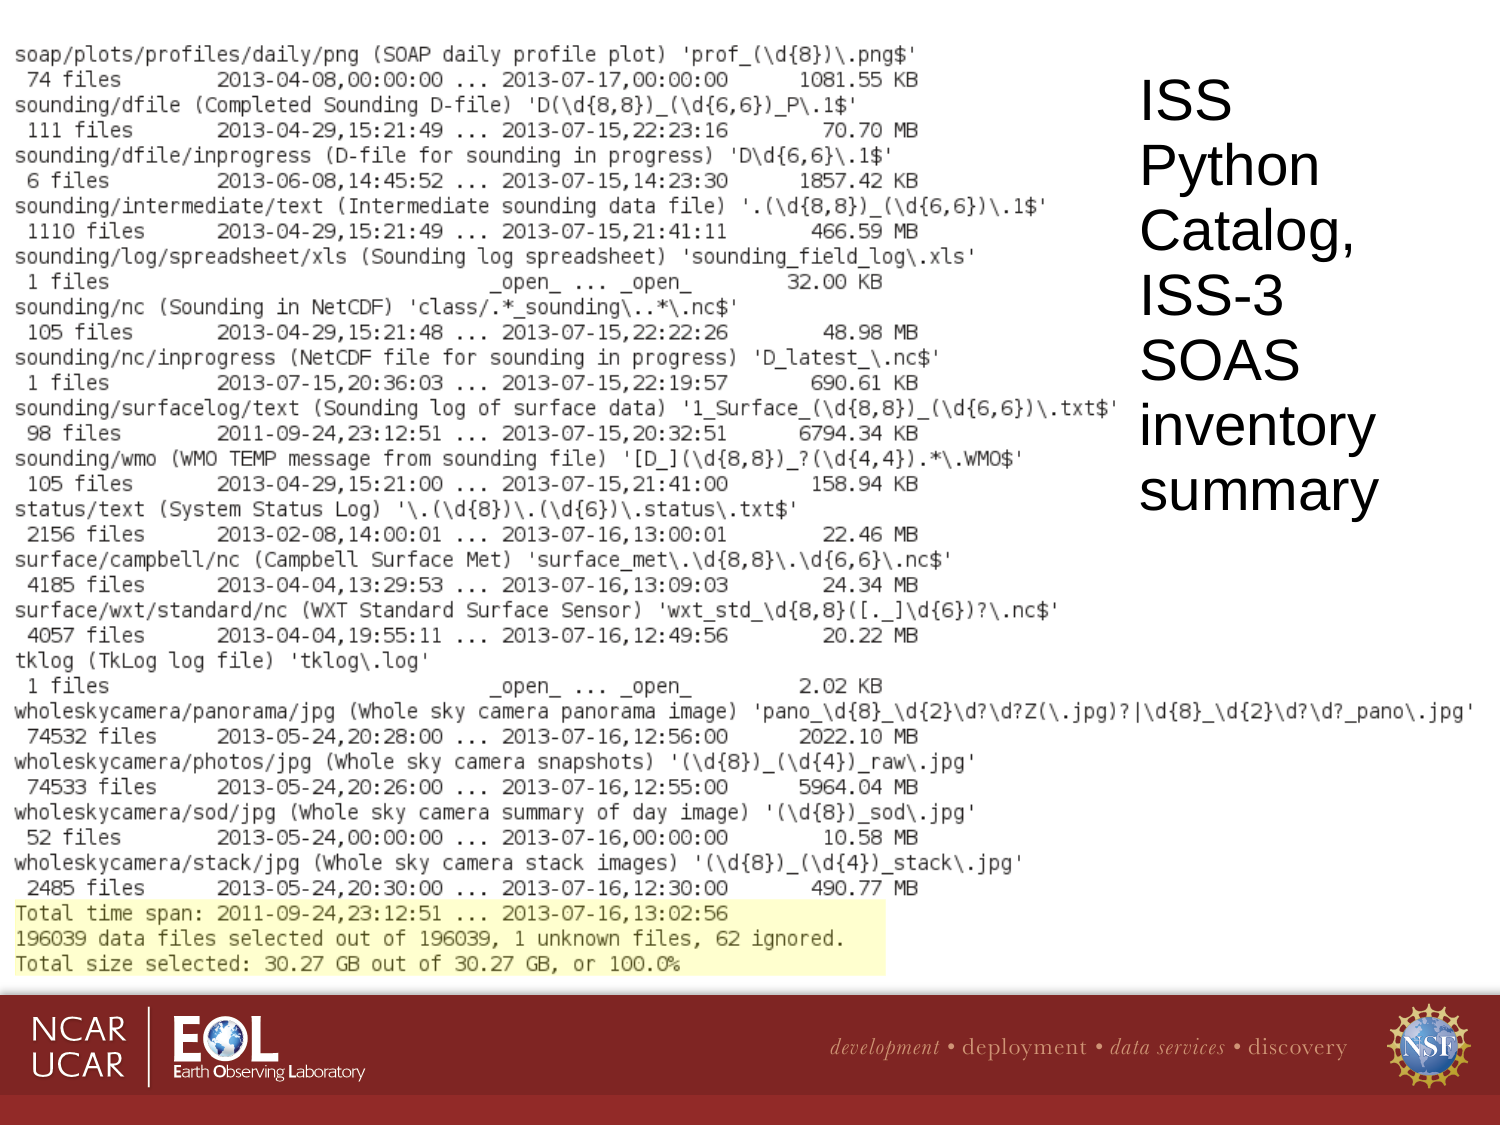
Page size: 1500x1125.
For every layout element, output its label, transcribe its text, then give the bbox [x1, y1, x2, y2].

picture [0, 44, 1500, 1125]
text_box [15, 900, 886, 976]
text_box ISS Python Catalog, ISS-3 SOAS inventory summary [1125, 60, 1456, 530]
